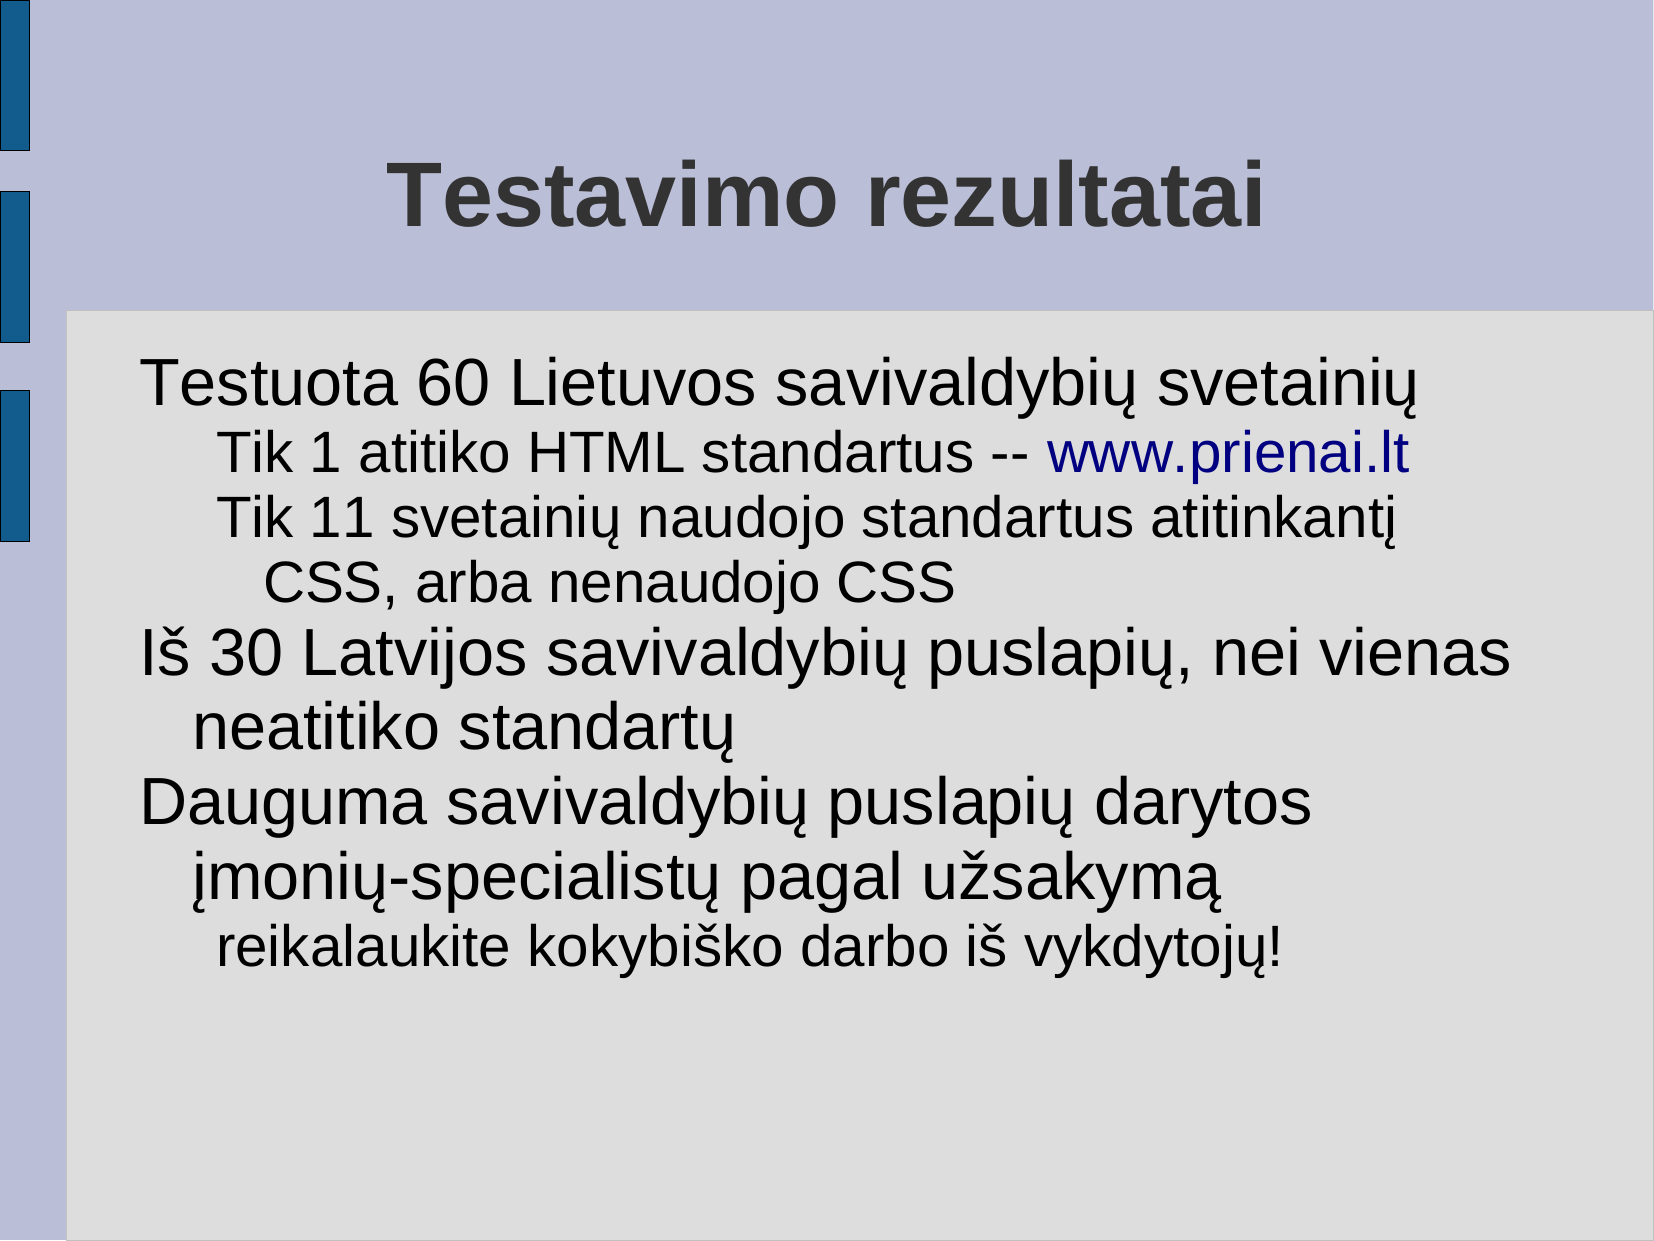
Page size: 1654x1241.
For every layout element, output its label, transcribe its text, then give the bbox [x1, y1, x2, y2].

list Testuota 60 Lietuvos savivaldybių svetainių Tik 1 atitiko HTML standartus -- www.prienai.lt Tik 11 svetainių naudojo standartus atitinkantį CSS, arba nenaudojo CSS Iš 30 Latvijos savivaldybių puslapių, nei vienas neatitiko standartų Dauguma savivaldybių puslapių darytos įmonių-specialistų pagal užsakymą reikalaukite kokybiško darbo iš vykdytojų! [121, 344, 1534, 1127]
title Testavimo rezultatai [121, 91, 1534, 299]
